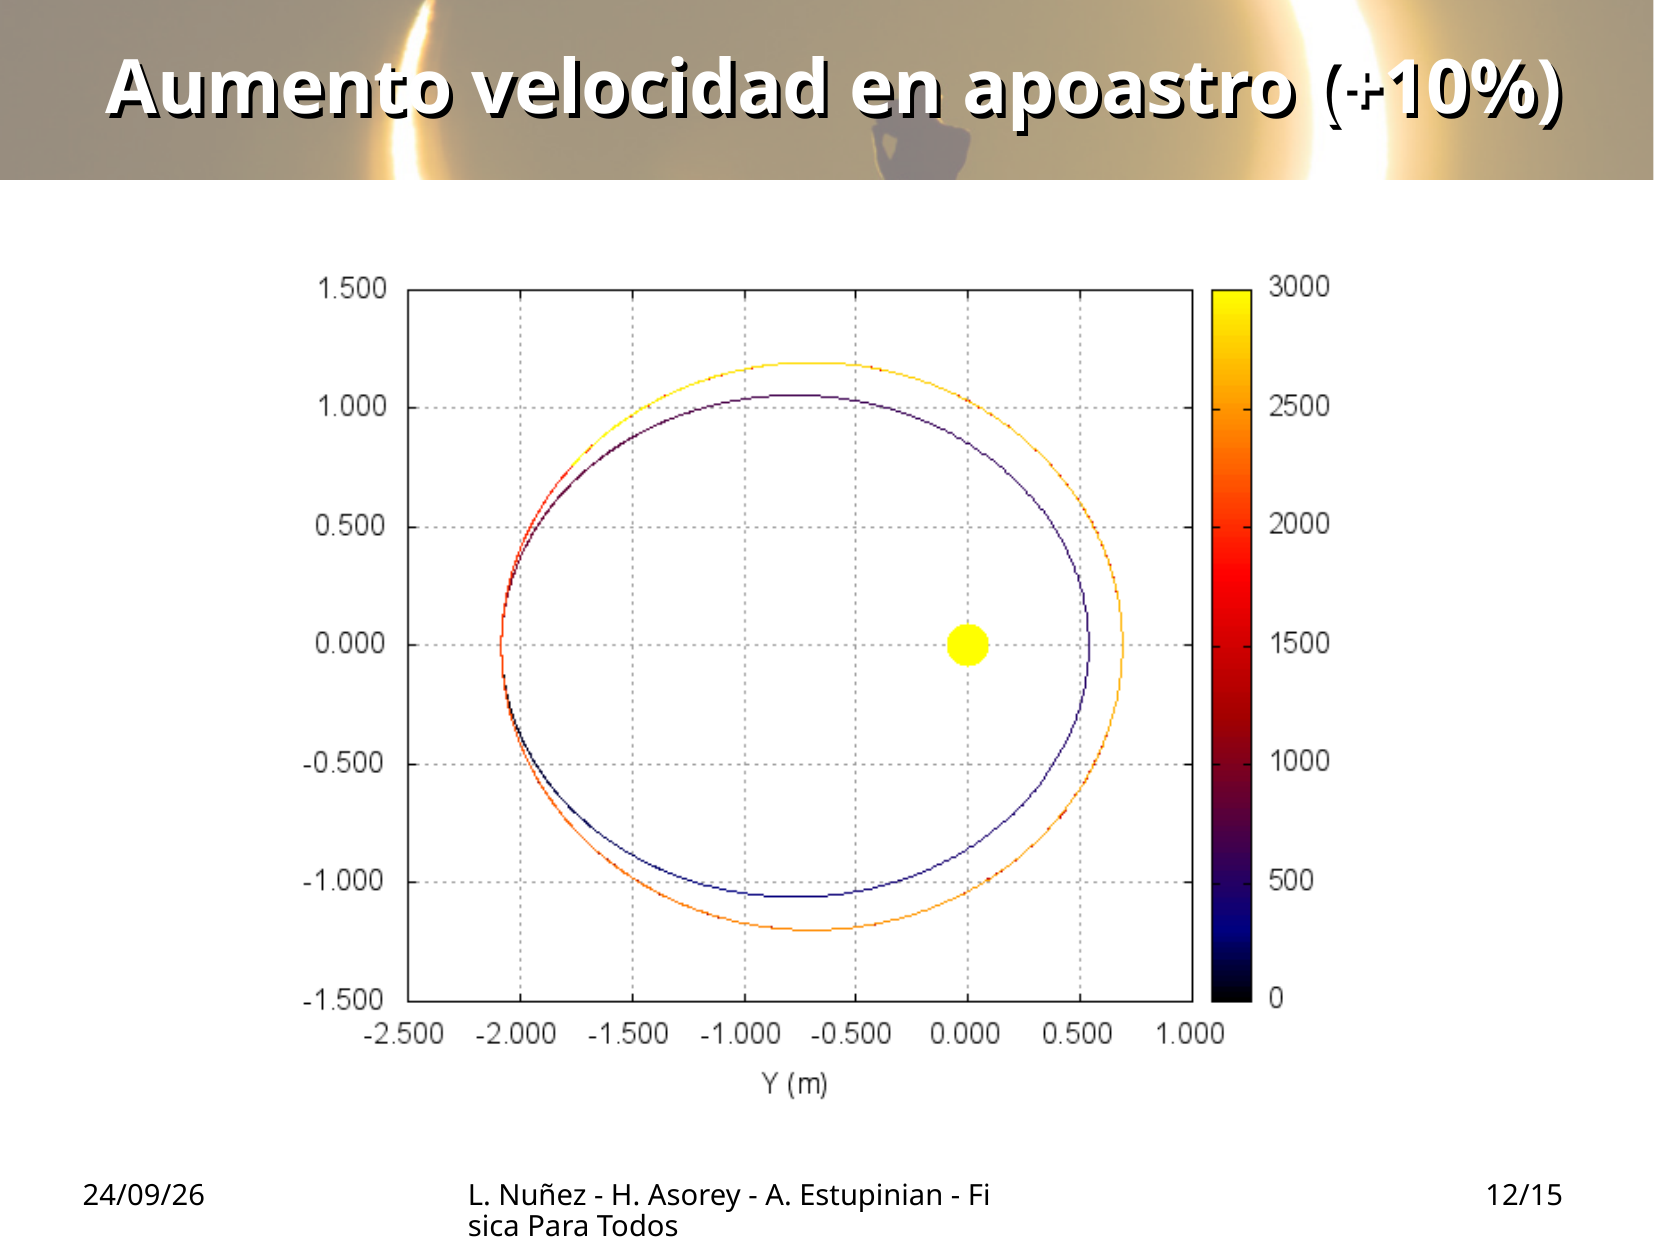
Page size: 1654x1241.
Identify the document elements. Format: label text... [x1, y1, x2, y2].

title Aumento velocidad en apoastro (+10%) [75, 19, 1564, 151]
picture [0, 0, 1654, 180]
picture [256, 254, 1397, 1111]
